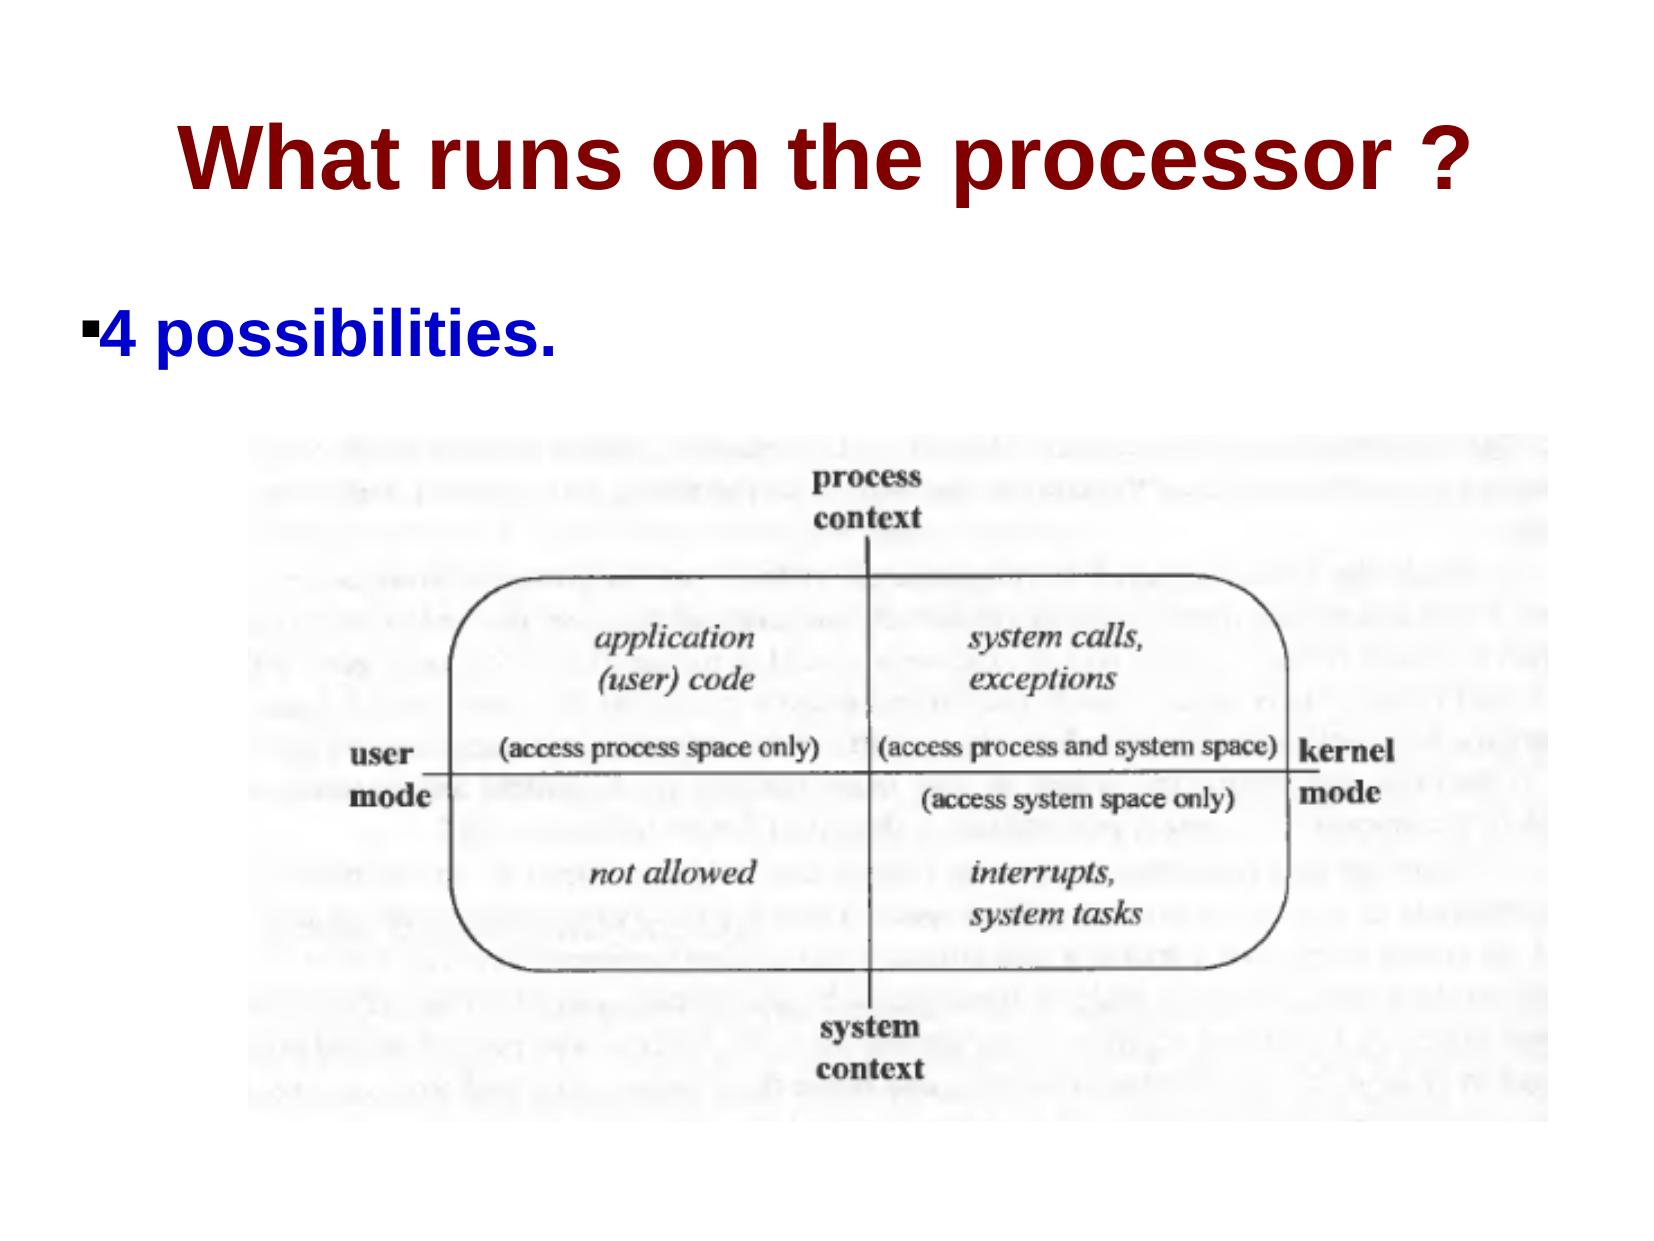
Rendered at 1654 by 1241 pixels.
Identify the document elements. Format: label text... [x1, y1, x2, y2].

title What runs on the processor ? [82, 49, 1571, 257]
list 4 possibilities. [82, 290, 1571, 1010]
picture [248, 434, 1548, 1123]
